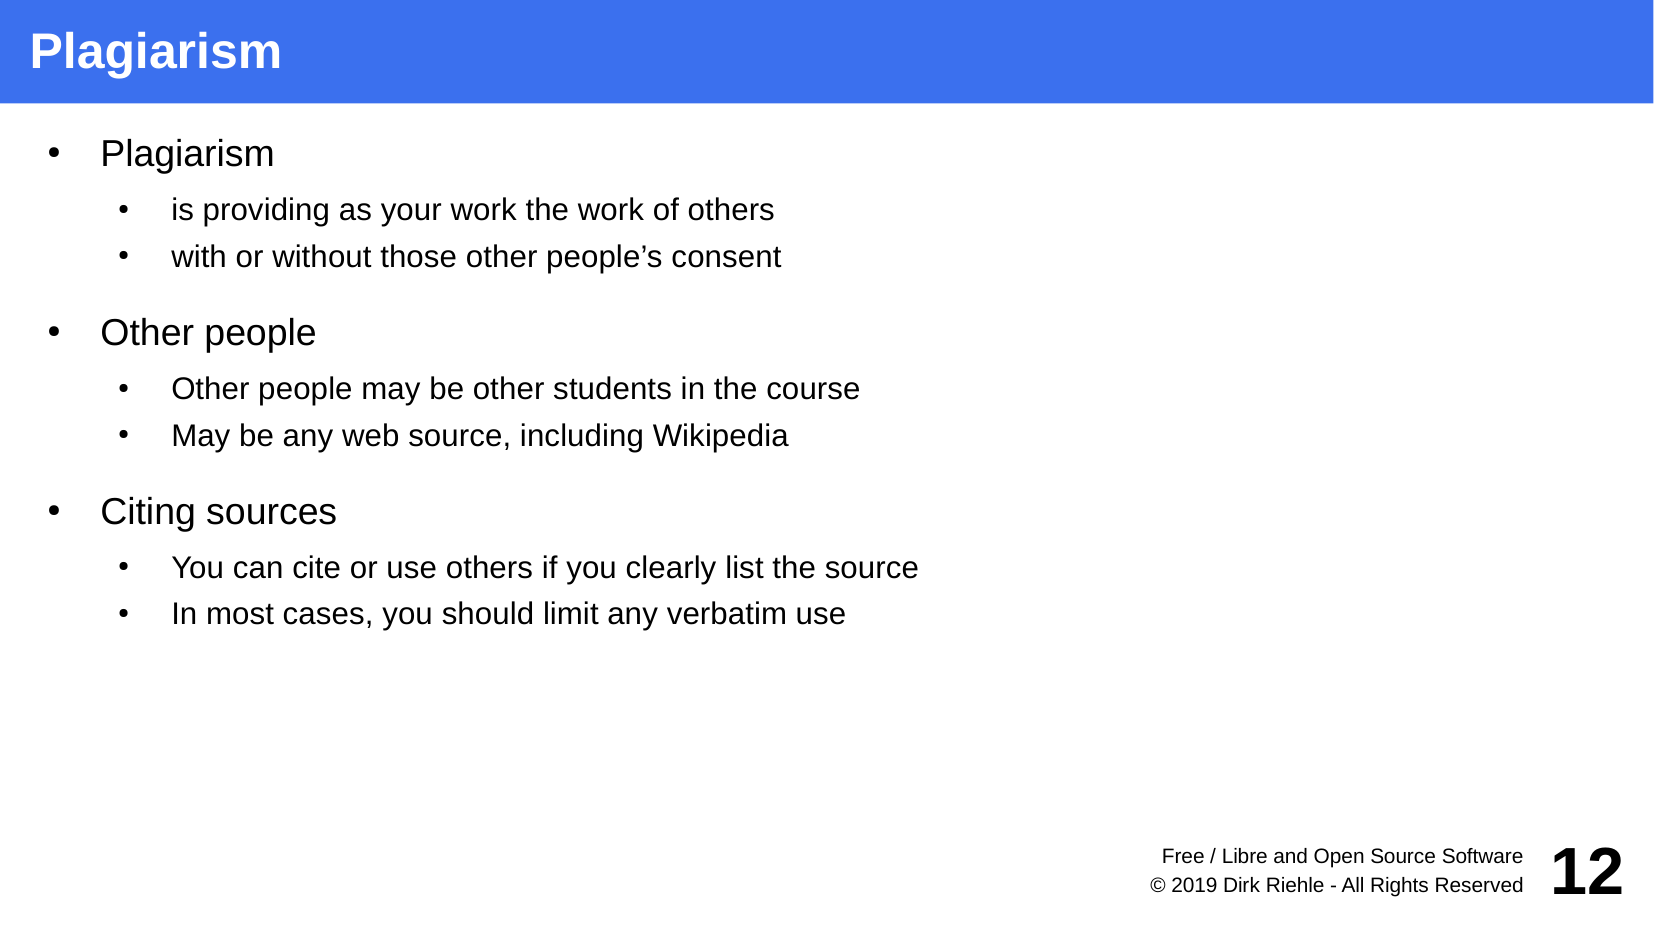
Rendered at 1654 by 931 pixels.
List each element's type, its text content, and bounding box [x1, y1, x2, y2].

list Plagiarism is providing as your work the work of others with or without those other people’s consent Other people Other people may be other students in the course May be any web source, including Wikipedia Citing sources You can cite or use others if you clearly list the source In most cases, you should limit any verbatim use [29, 132, 1625, 813]
title Plagiarism [0, 0, 1654, 104]
